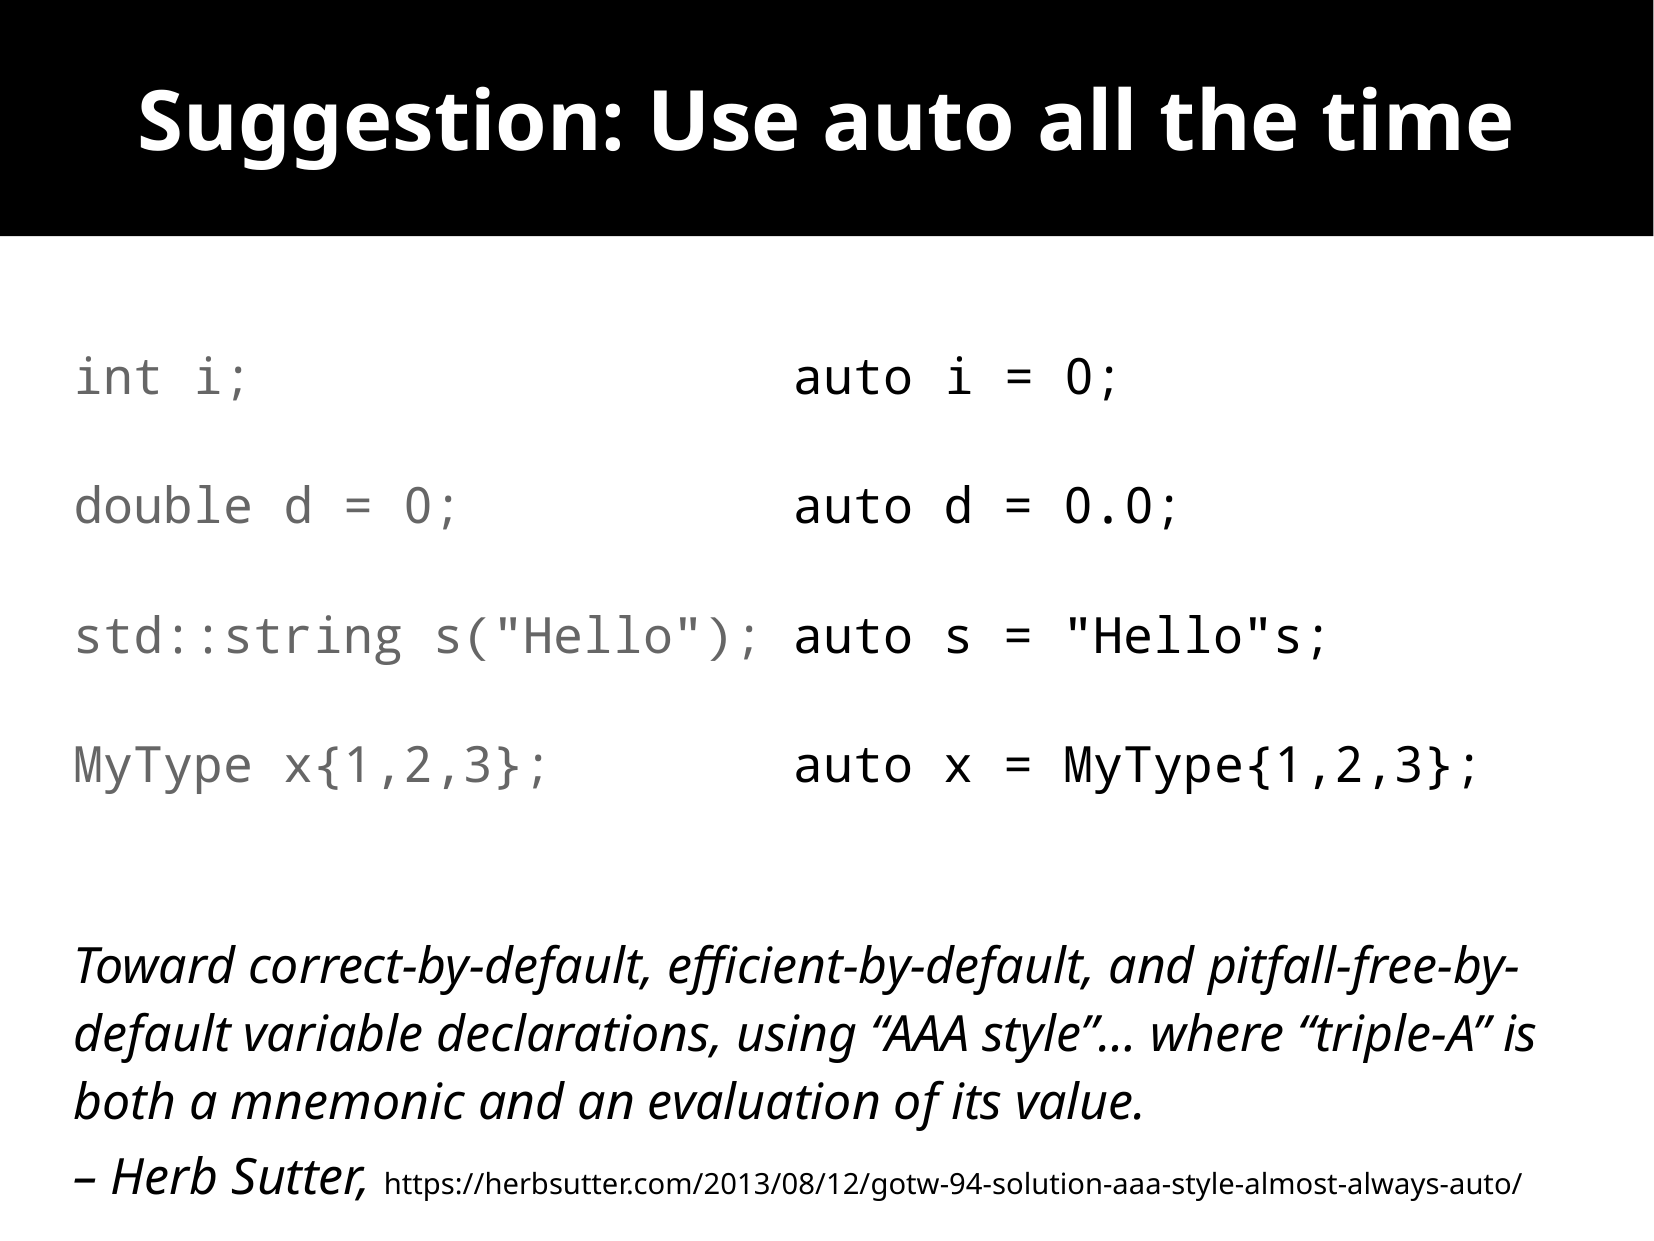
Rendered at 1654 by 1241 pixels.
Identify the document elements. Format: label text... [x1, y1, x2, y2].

subtitle Suggestion: Use auto all the time [0, 0, 1654, 237]
text_box int i; auto i = 0; double d = 0; auto d = 0.0; std::string s("Hello"); auto s = "Hello"s; MyType x{1,2,3}; auto x = MyType{1,2,3}; Toward correct-by-default, efficient-by-default, and pitfall-free-by-default variable declarations, using “AAA style”… where “triple-A” is both a mnemonic and an evaluation of its value. – Herb Sutter, https://herbsutter.com/2013/08/12/gotw-94-solution-aaa-style-almost-always-auto/ [59, 275, 1619, 1241]
